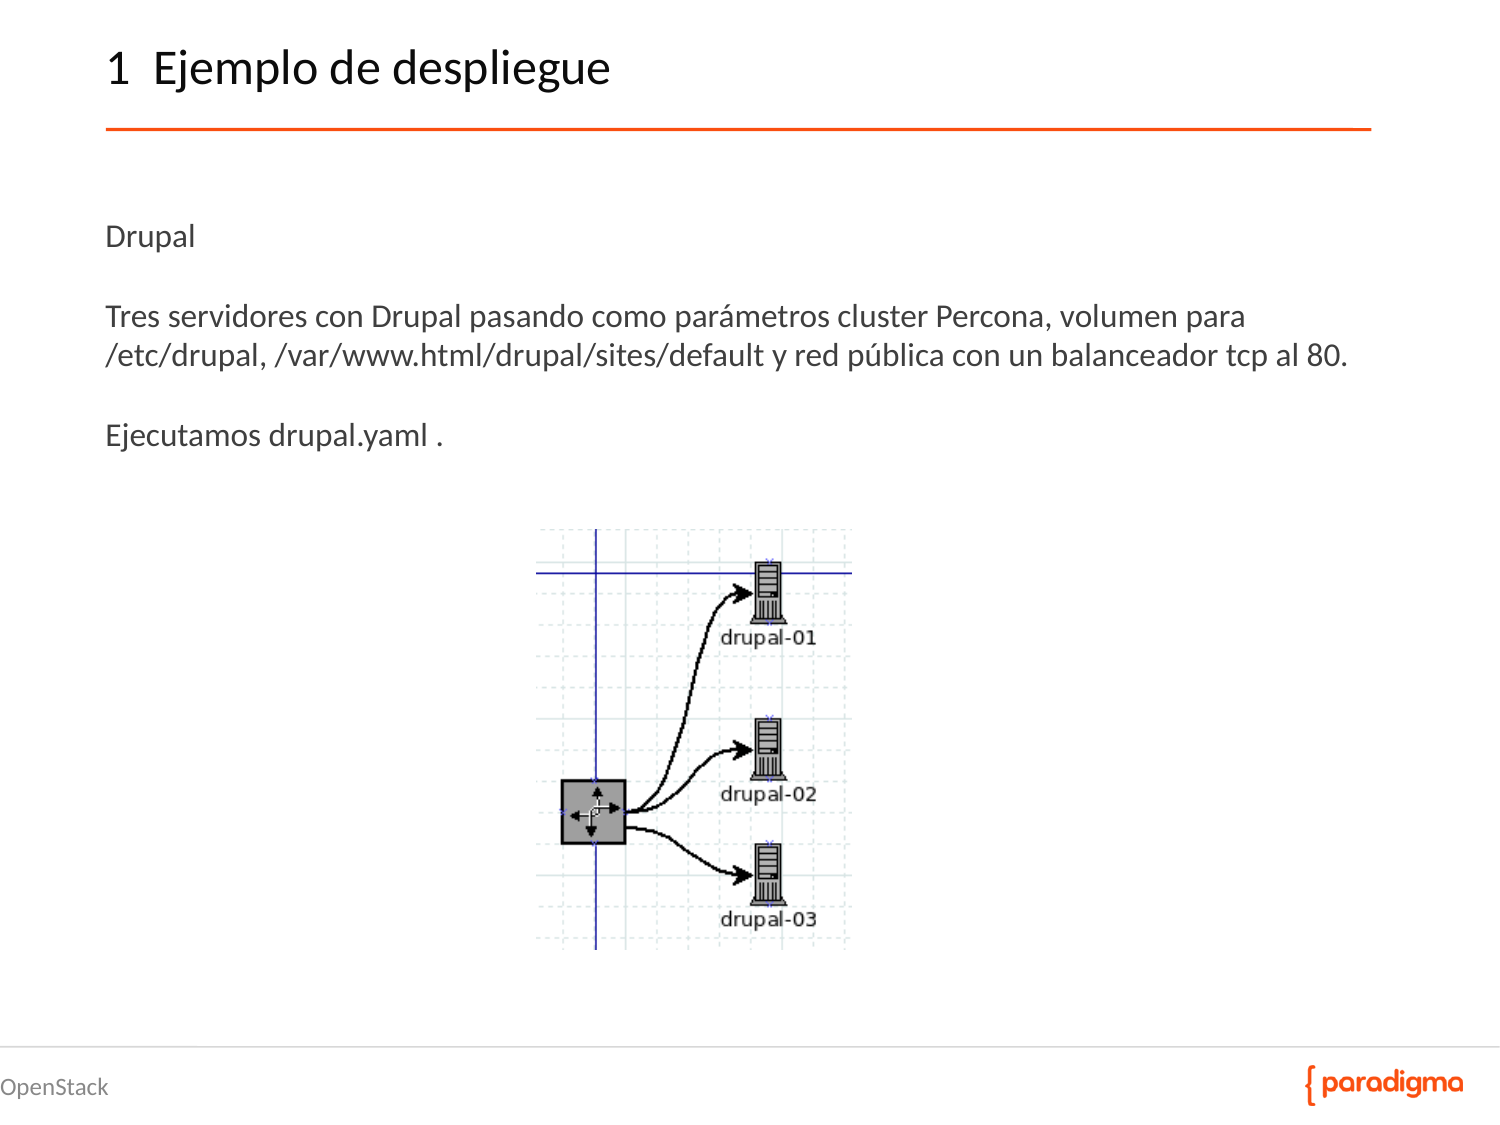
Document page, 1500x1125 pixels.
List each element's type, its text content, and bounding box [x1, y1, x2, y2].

text_box 1 Ejemplo de despliegue [105, 0, 1395, 130]
text_box Drupal Tres servidores con Drupal pasando como parámetros cluster Percona, volumen para /etc/drupal, /var/www.html/drupal/sites/default y red pública con un balanceador tcp al 80. Ejecutamos drupal.yaml . [105, 206, 1395, 984]
text_box OpenStack [0, 1048, 1223, 1125]
picture [1305, 1065, 1463, 1107]
picture [536, 529, 852, 951]
